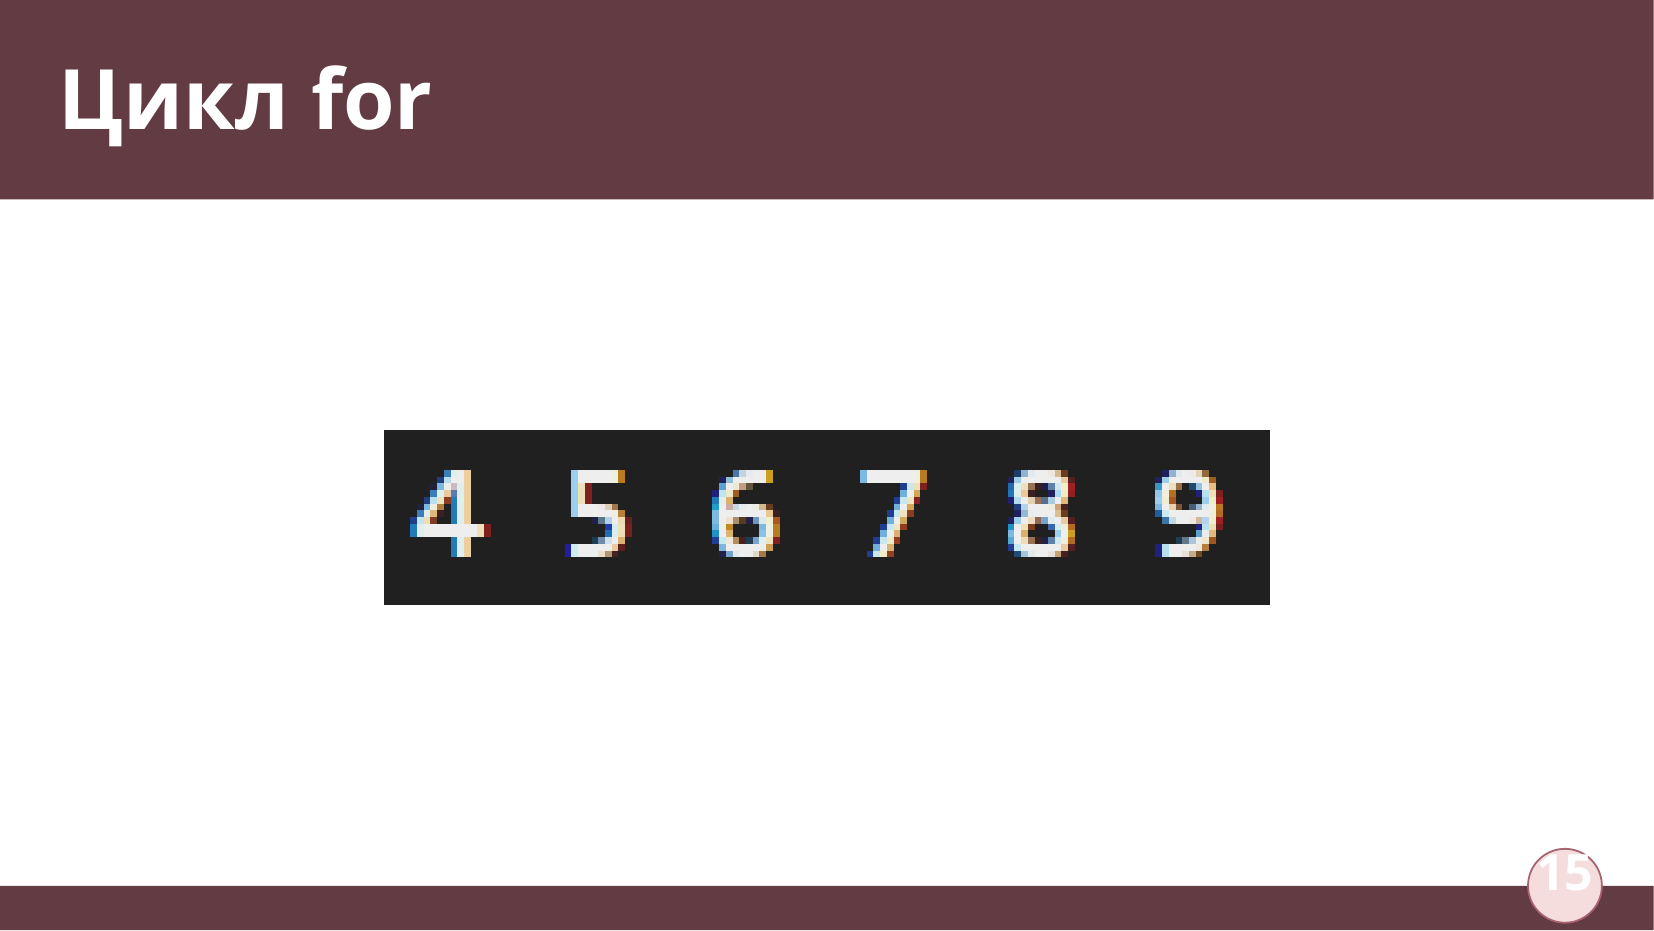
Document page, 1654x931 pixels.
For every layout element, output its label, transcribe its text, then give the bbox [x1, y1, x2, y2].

title Цикл for [59, 37, 1595, 155]
picture [384, 430, 1270, 605]
